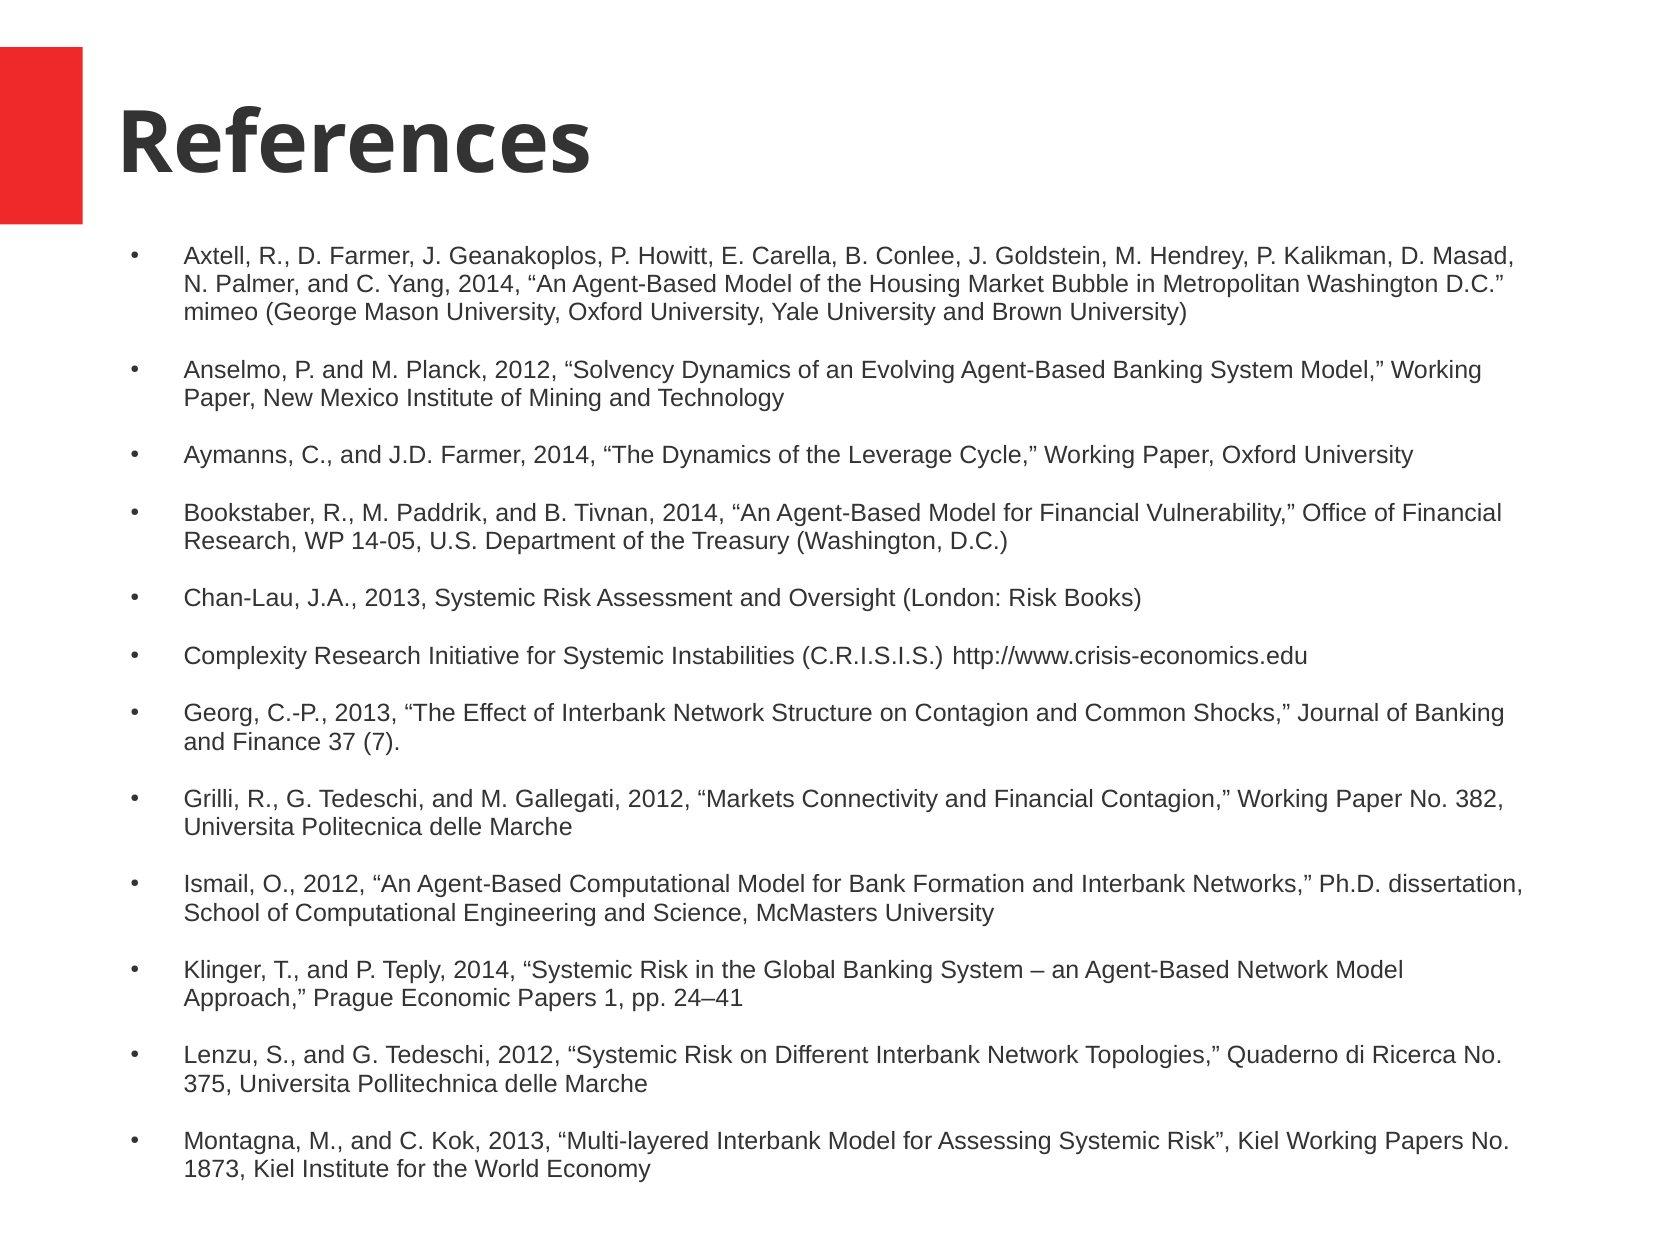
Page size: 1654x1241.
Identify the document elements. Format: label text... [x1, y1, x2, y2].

title References [116, 35, 1570, 243]
list Axtell, R., D. Farmer, J. Geanakoplos, P. Howitt, E. Carella, B. Conlee, J. Goldstein, M. Hendrey, P. Kalikman, D. Masad, N. Palmer, and C. Yang, 2014, “An Agent-Based Model of the Housing Market Bubble in Metropolitan Washington D.C.” mimeo (George Mason University, Oxford University, Yale University and Brown University) Anselmo, P. and M. Planck, 2012, “Solvency Dynamics of an Evolving Agent-Based Banking System Model,” Working Paper, New Mexico Institute of Mining and Technology Aymanns, C., and J.D. Farmer, 2014, “The Dynamics of the Leverage Cycle,” Working Paper, Oxford University Bookstaber, R., M. Paddrik, and B. Tivnan, 2014, “An Agent-Based Model for Financial Vulnerability,” Office of Financial Research, WP 14-05, U.S. Department of the Treasury (Washington, D.C.) Chan-Lau, J.A., 2013, Systemic Risk Assessment and Oversight (London: Risk Books) Complexity Research Initiative for Systemic Instabilities (C.R.I.S.I.S.) http://www.crisis-economics.edu Georg, C.-P., 2013, “The Effect of Interbank Network Structure on Contagion and Common Shocks,” Journal of Banking and Finance 37 (7). Grilli, R., G. Tedeschi, and M. Gallegati, 2012, “Markets Connectivity and Financial Contagion,” Working Paper No. 382, Universita Politecnica delle Marche Ismail, O., 2012, “An Agent-Based Computational Model for Bank Formation and Interbank Networks,” Ph.D. dissertation, School of Computational Engineering and Science, McMasters University Klinger, T., and P. Teply, 2014, “Systemic Risk in the Global Banking System – an Agent-Based Network Model Approach,” Prague Economic Papers 1, pp. 24–41 Lenzu, S., and G. Tedeschi, 2012, “Systemic Risk on Different Interbank Network Topologies,” Quaderno di Ricerca No. 375, Universita Pollitechnica delle Marche Montagna, M., and C. Kok, 2013, “Multi-layered Interbank Model for Assessing Systemic Risk”, Kiel Working Papers No. 1873, Kiel Institute for the World Economy [112, 242, 1531, 1241]
